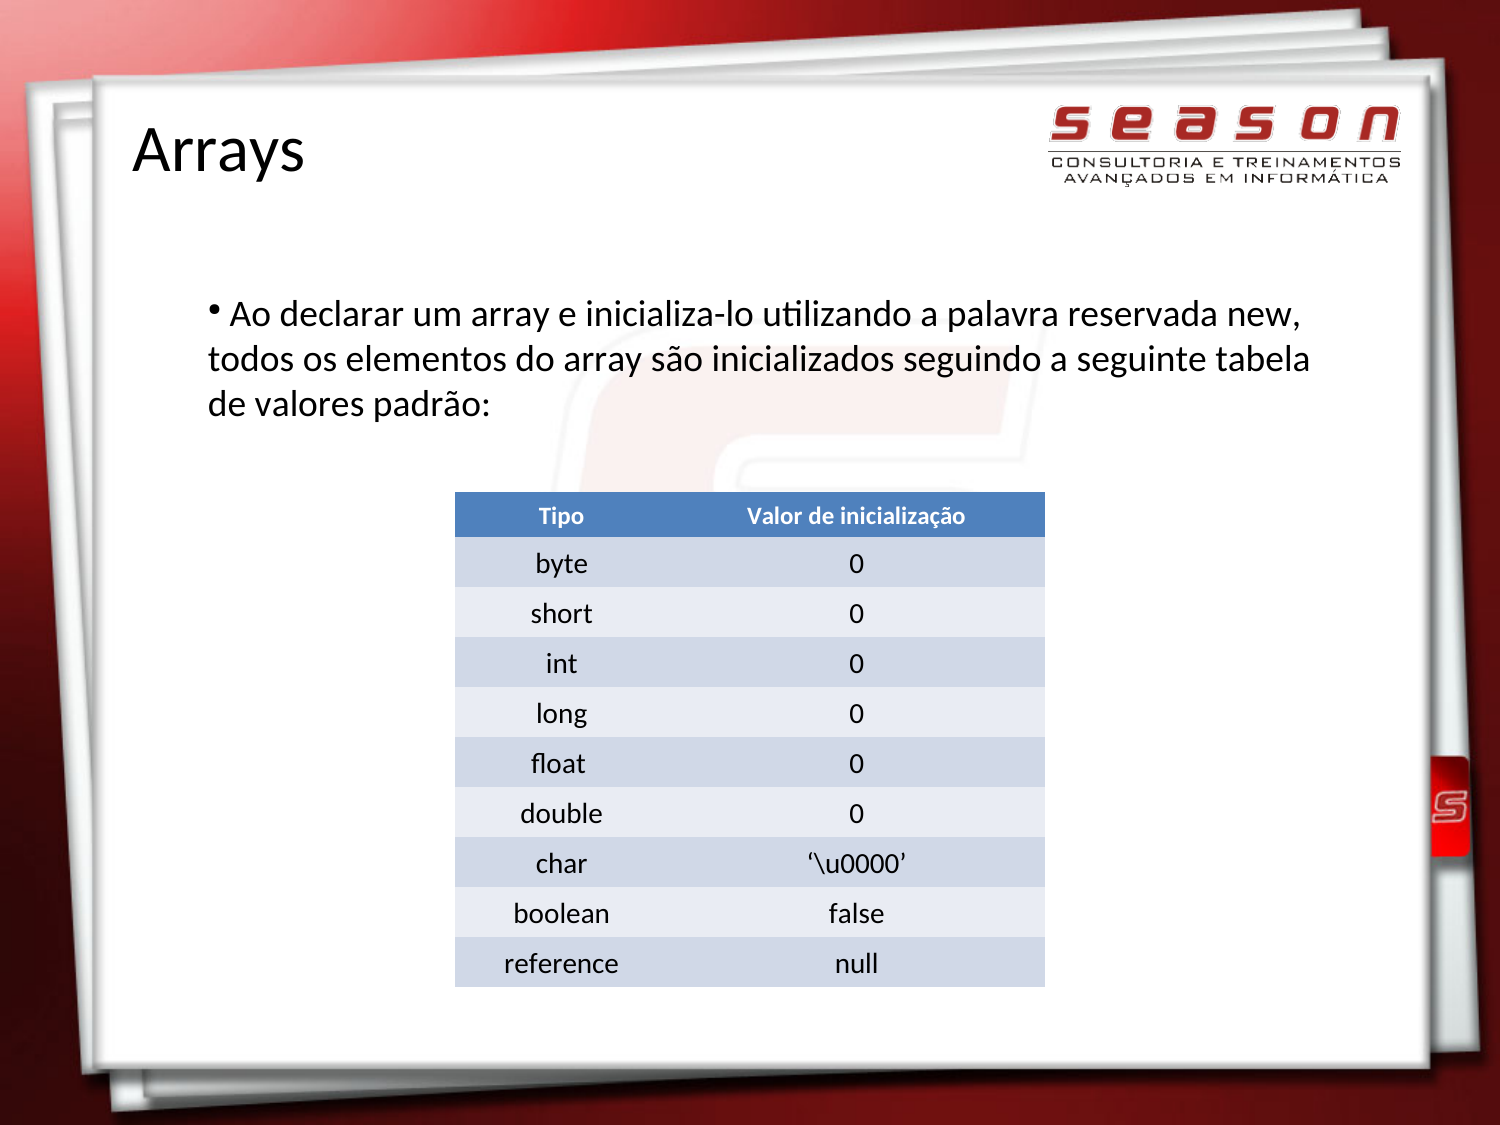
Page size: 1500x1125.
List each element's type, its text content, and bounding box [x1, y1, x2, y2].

table_cell 0 [669, 537, 1045, 587]
table_cell byte [455, 537, 669, 587]
table_cell int [455, 637, 669, 687]
text_box Ao declarar um array e inicializa-lo utilizando a palavra reservada new, todos os elementos do array são inicializados seguindo a seguinte tabela de valores padrão: [207, 275, 1328, 438]
table_cell null [669, 937, 1045, 987]
table_cell char [455, 837, 669, 887]
table_cell float [455, 737, 669, 787]
table_cell 0 [669, 587, 1045, 637]
table_cell 0 [669, 637, 1045, 687]
table_cell 0 [669, 737, 1045, 787]
table_header Tipo [455, 492, 669, 537]
table_cell boolean [455, 887, 669, 937]
table_cell 0 [669, 687, 1045, 737]
table_cell false [669, 887, 1045, 937]
title Arrays [118, 33, 1394, 257]
table_cell 0 [669, 787, 1045, 837]
table_cell short [455, 587, 669, 637]
picture [0, 0, 1500, 1125]
table_cell reference [455, 937, 669, 987]
table_cell double [455, 787, 669, 837]
table_cell ‘\u0000’ [669, 837, 1045, 887]
table_cell long [455, 687, 669, 737]
table_header Valor de inicialização [669, 492, 1045, 537]
